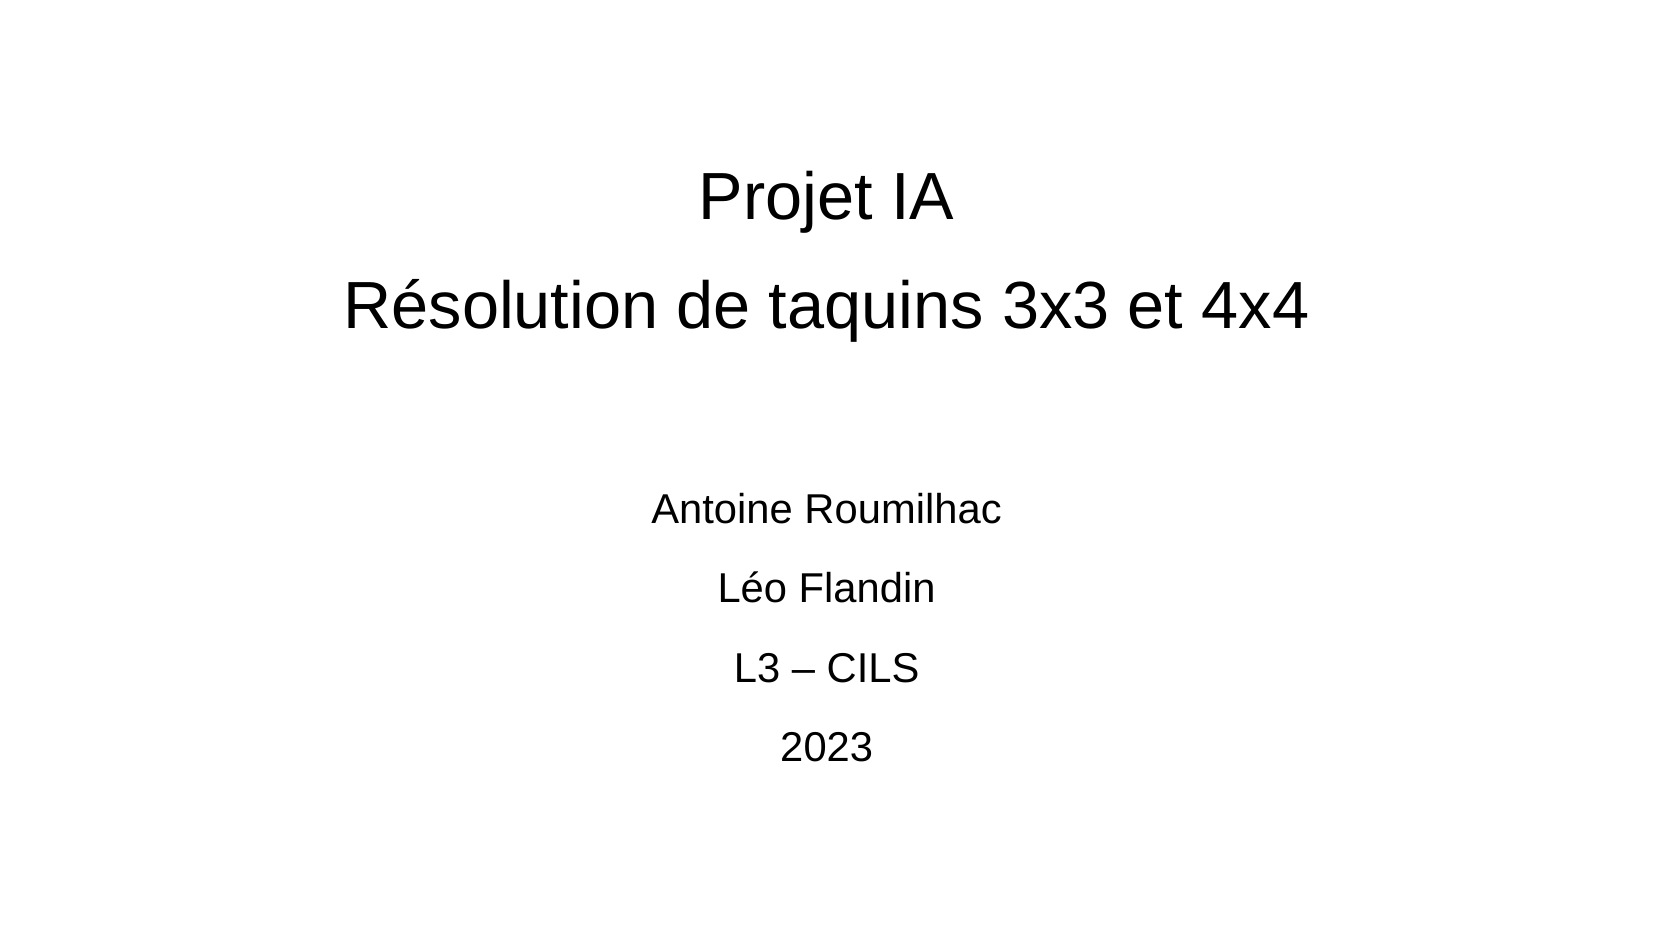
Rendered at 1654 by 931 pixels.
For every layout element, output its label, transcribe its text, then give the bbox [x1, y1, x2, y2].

subtitle Projet IA Résolution de taquins 3x3 et 4x4 Antoine Roumilhac Léo Flandin L3 – CILS 2023 [82, 37, 1571, 886]
